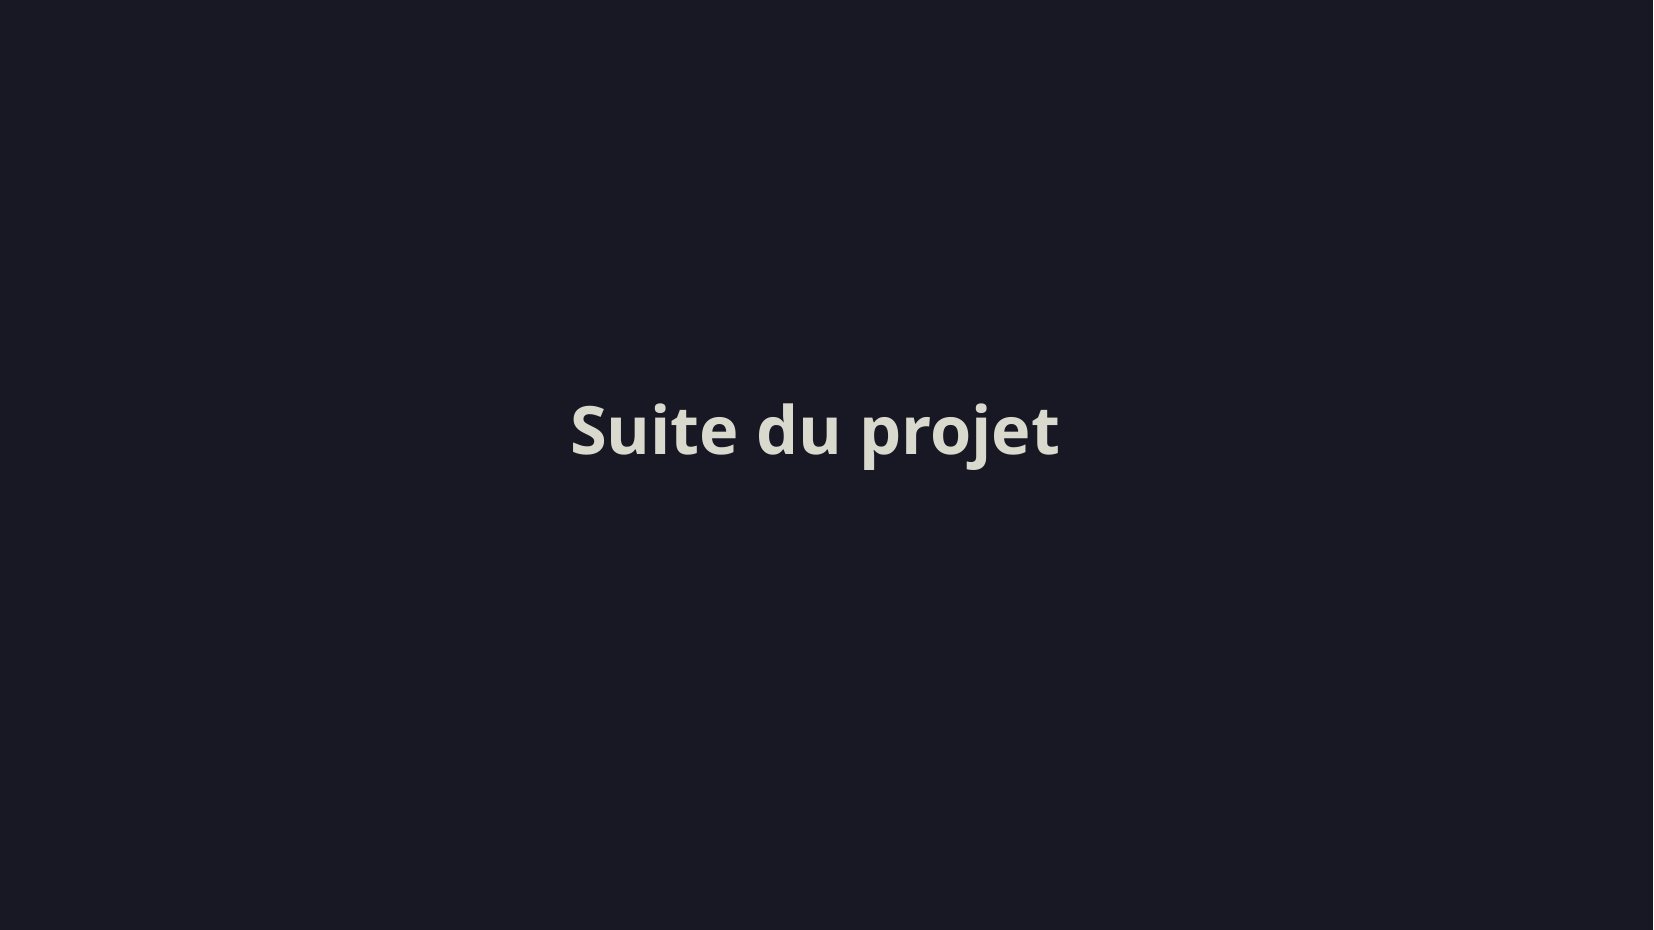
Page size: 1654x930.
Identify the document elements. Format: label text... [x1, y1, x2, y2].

text_box Suite du projet [555, 376, 1098, 481]
